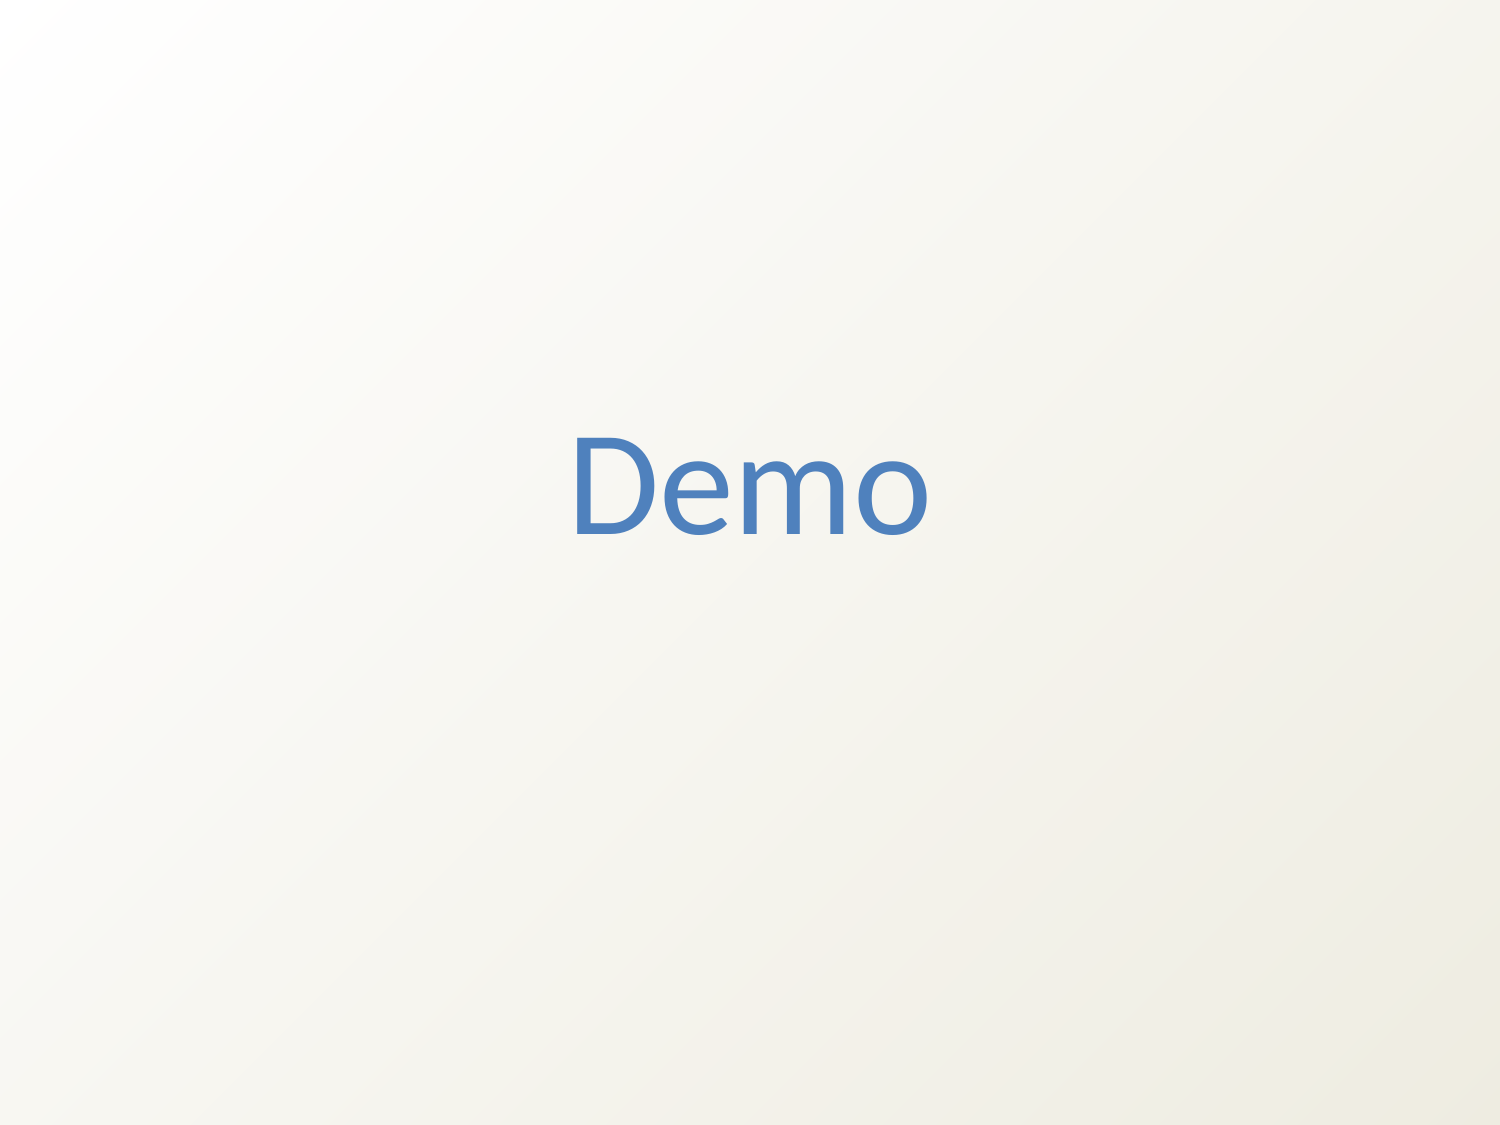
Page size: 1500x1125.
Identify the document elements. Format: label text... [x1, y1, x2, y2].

title Demo [75, 380, 1425, 568]
